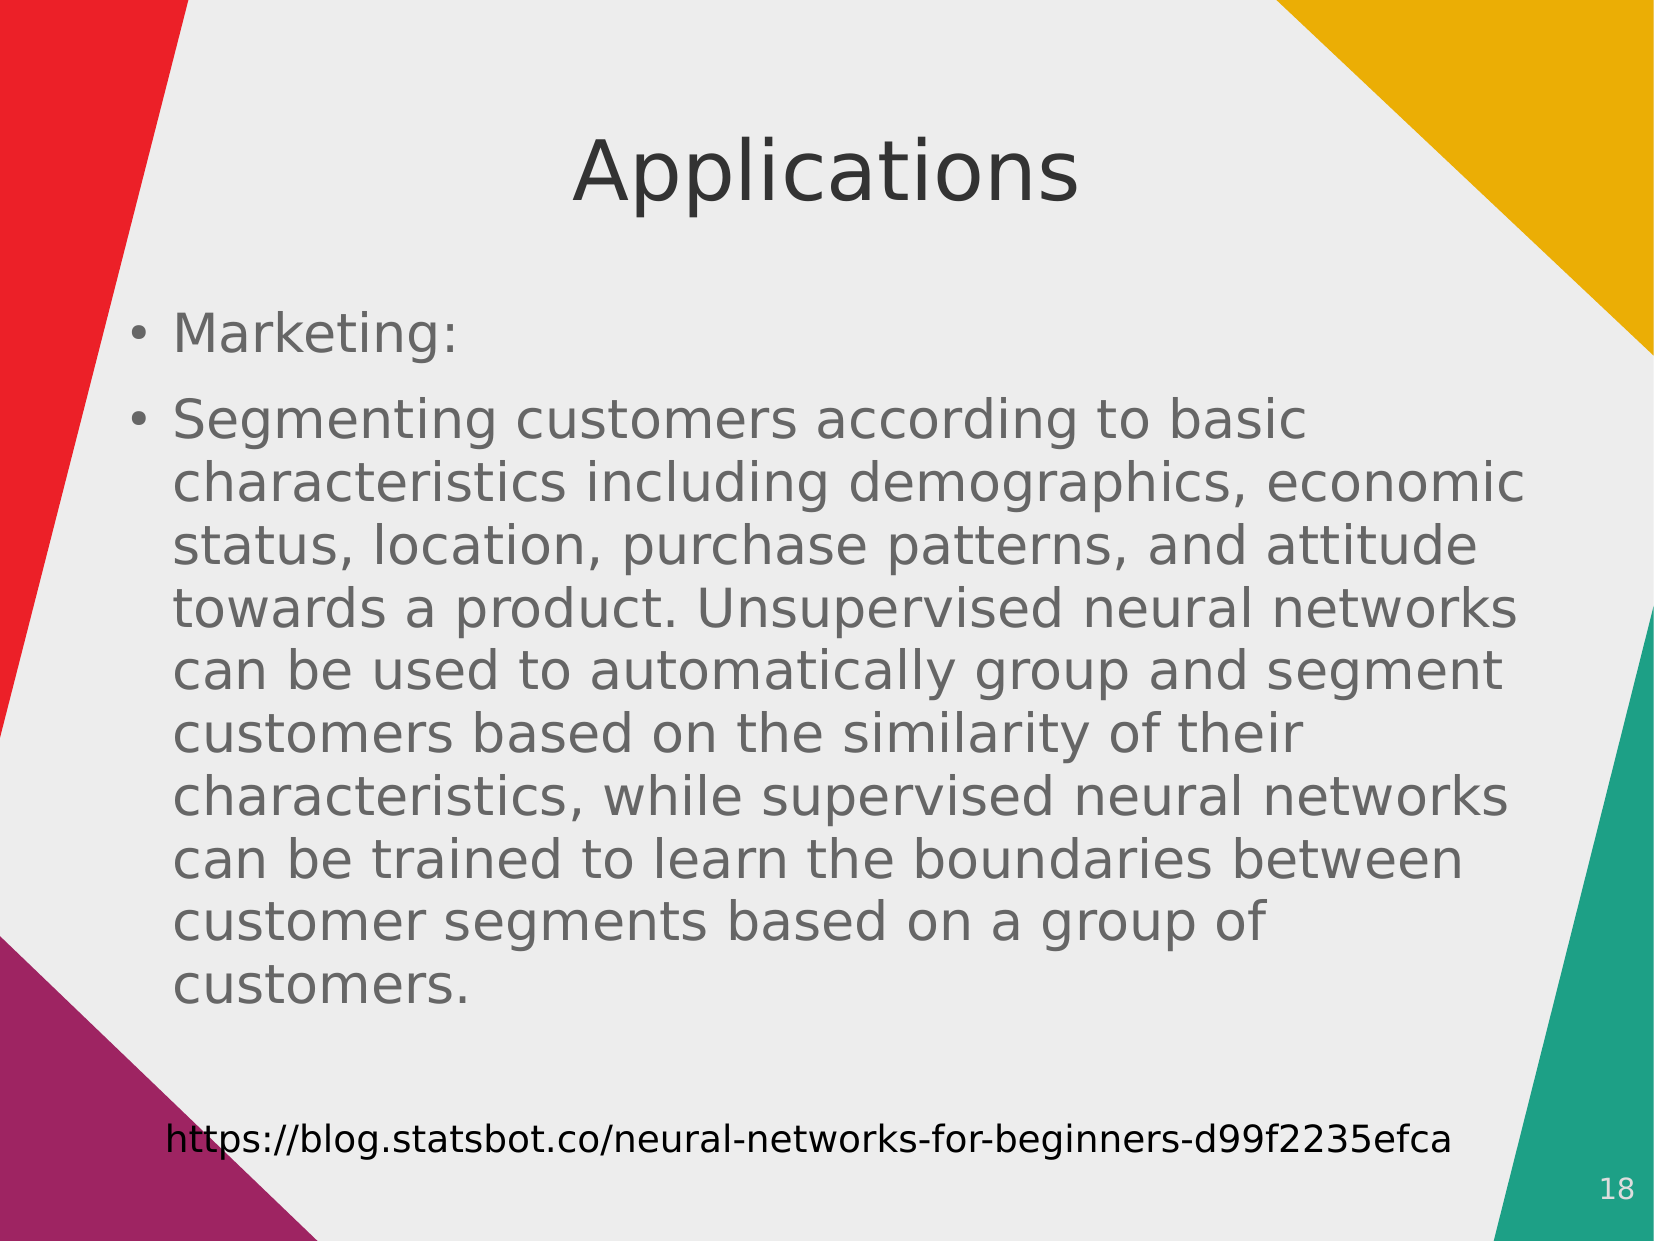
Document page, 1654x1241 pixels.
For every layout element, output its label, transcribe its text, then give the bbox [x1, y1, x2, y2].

text_box https://blog.statsbot.co/neural-networks-for-beginners-d99f2235efca [150, 1110, 1470, 1169]
title Applications [114, 73, 1539, 271]
list Marketing: Segmenting customers according to basic characteristics including demographics, economic status, location, purchase patterns, and attitude towards a product. Unsupervised neural networks can be used to automatically group and segment customers based on the similarity of their characteristics, while supervised neural networks can be trained to learn the boundaries between customer segments based on a group of customers. [114, 302, 1539, 1033]
